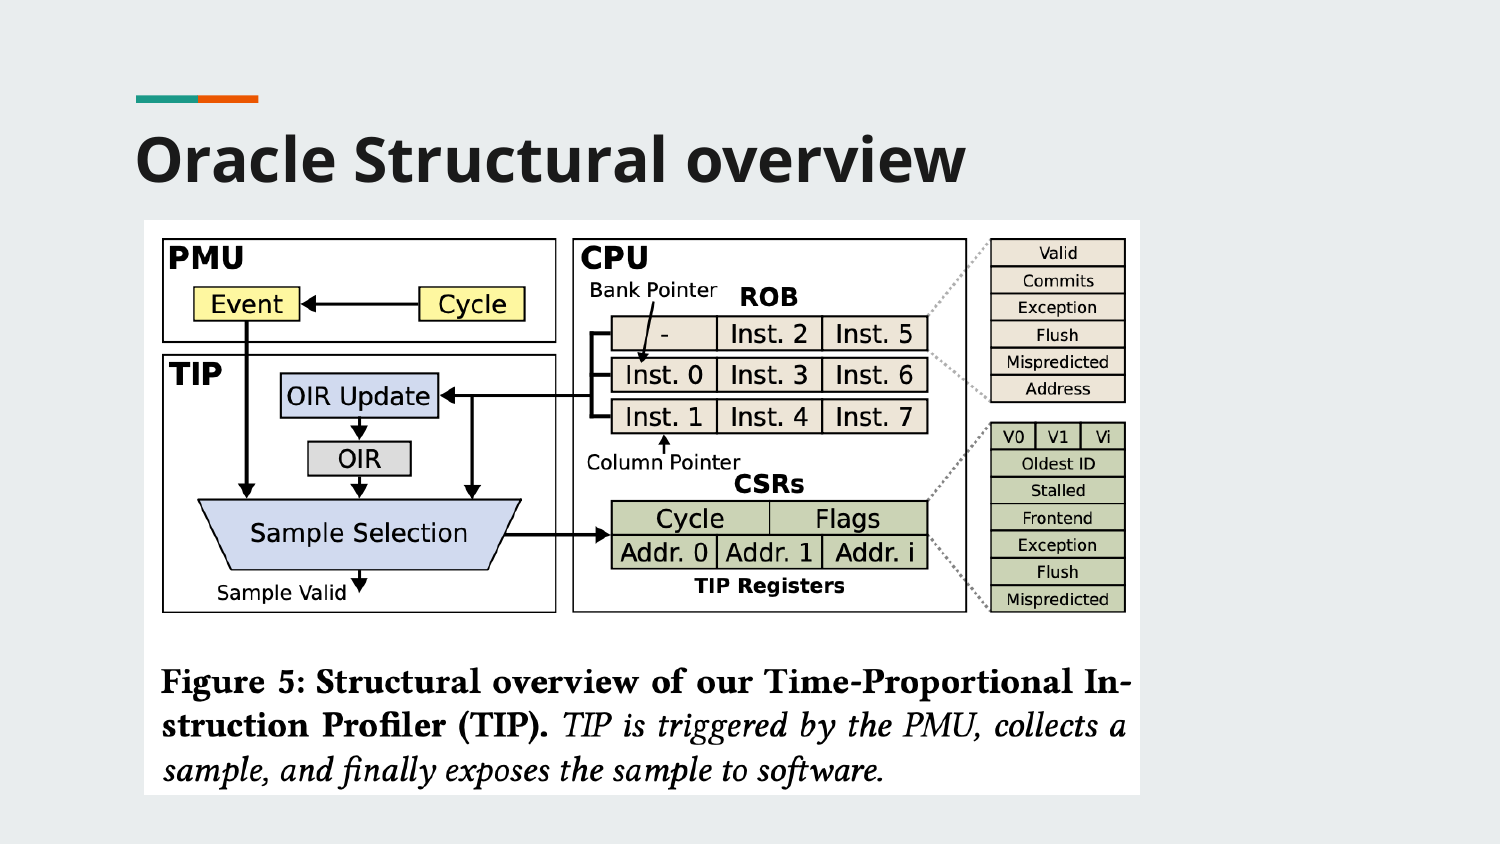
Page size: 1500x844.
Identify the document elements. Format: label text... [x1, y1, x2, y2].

text_box Oracle Structural overview [119, 104, 1381, 246]
picture [144, 220, 1140, 795]
